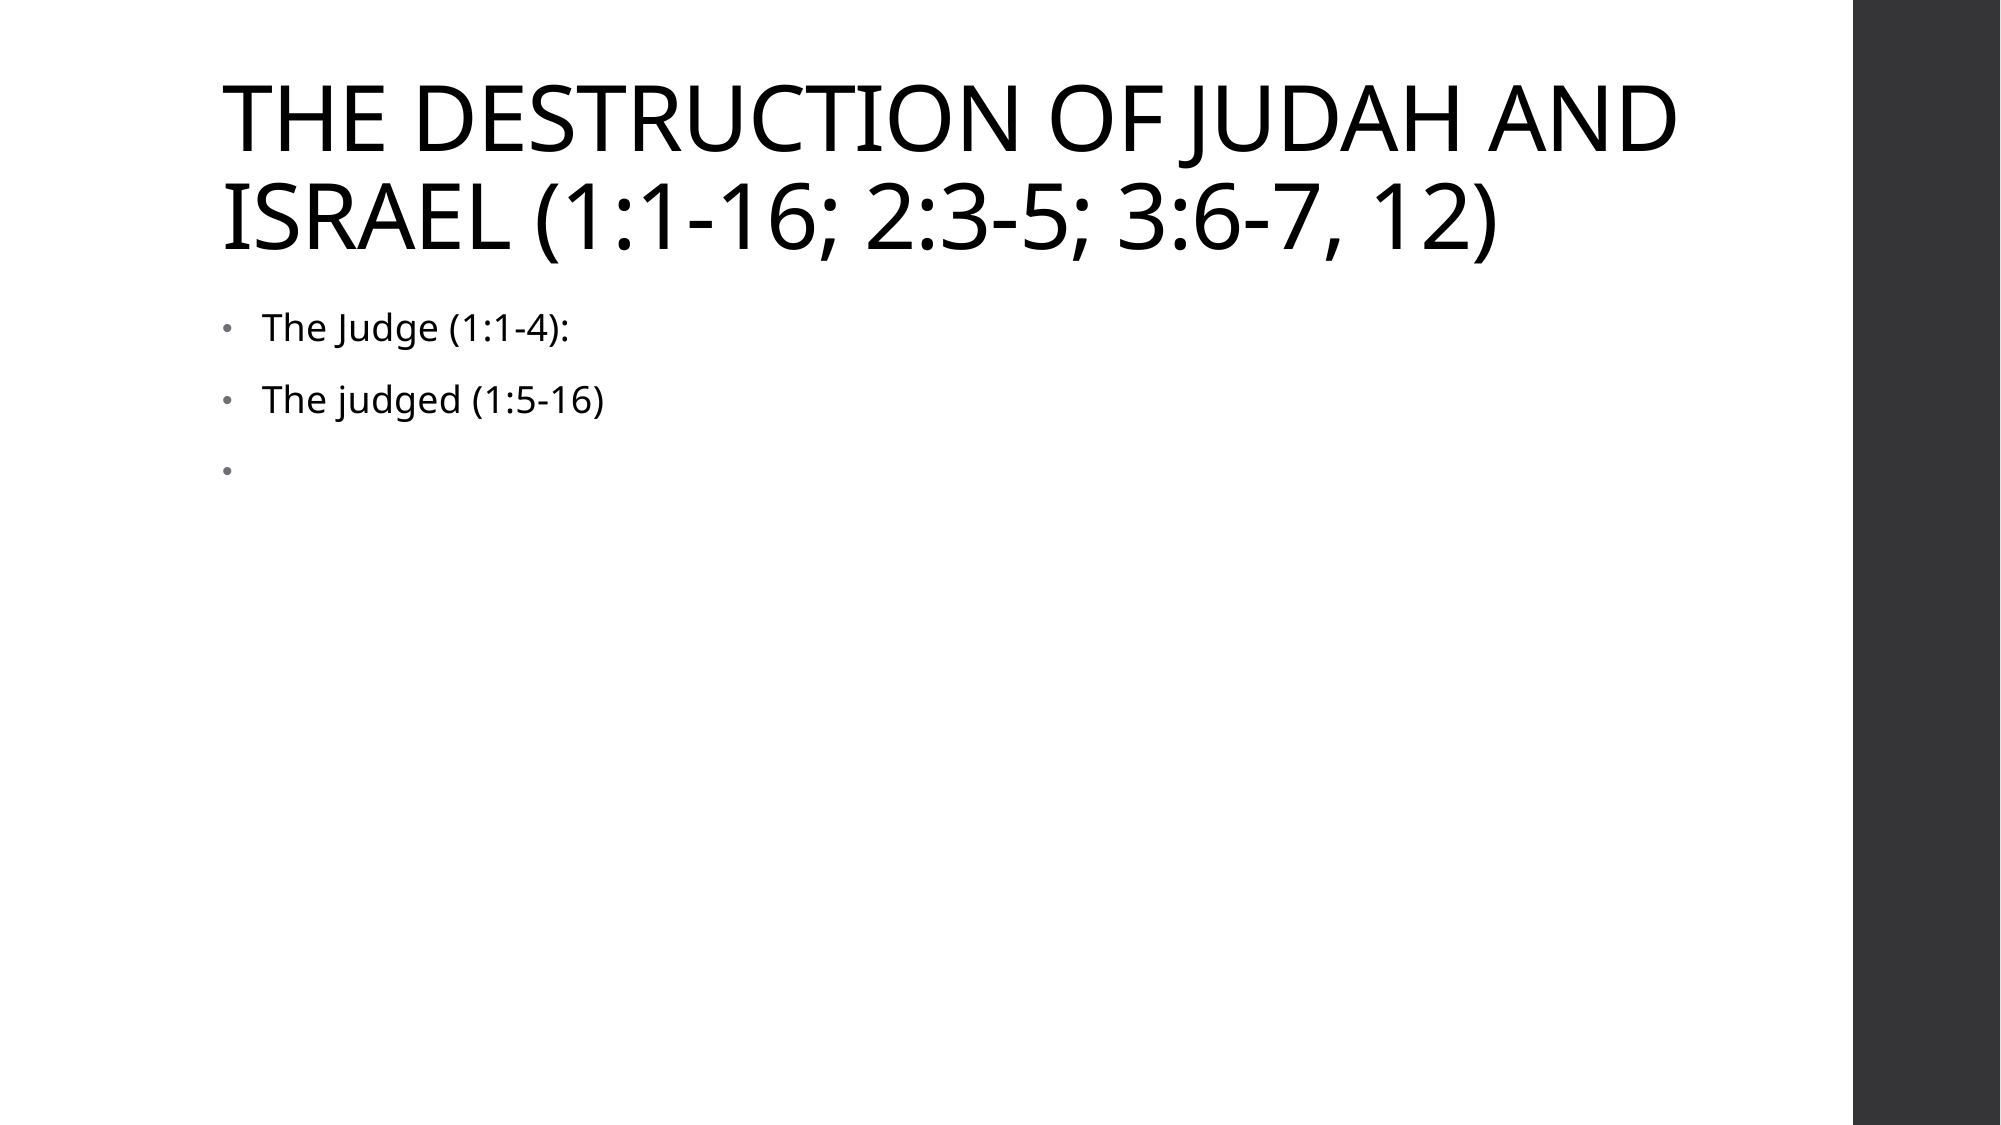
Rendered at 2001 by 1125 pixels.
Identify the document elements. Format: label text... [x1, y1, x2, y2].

title THE DESTRUCTION OF JUDAH AND ISRAEL (1:1-16; 2:3-5; 3:6-7, 12) [206, 60, 1797, 278]
list The Judge (1:1-4): The judged (1:5-16) [206, 299, 1617, 1014]
